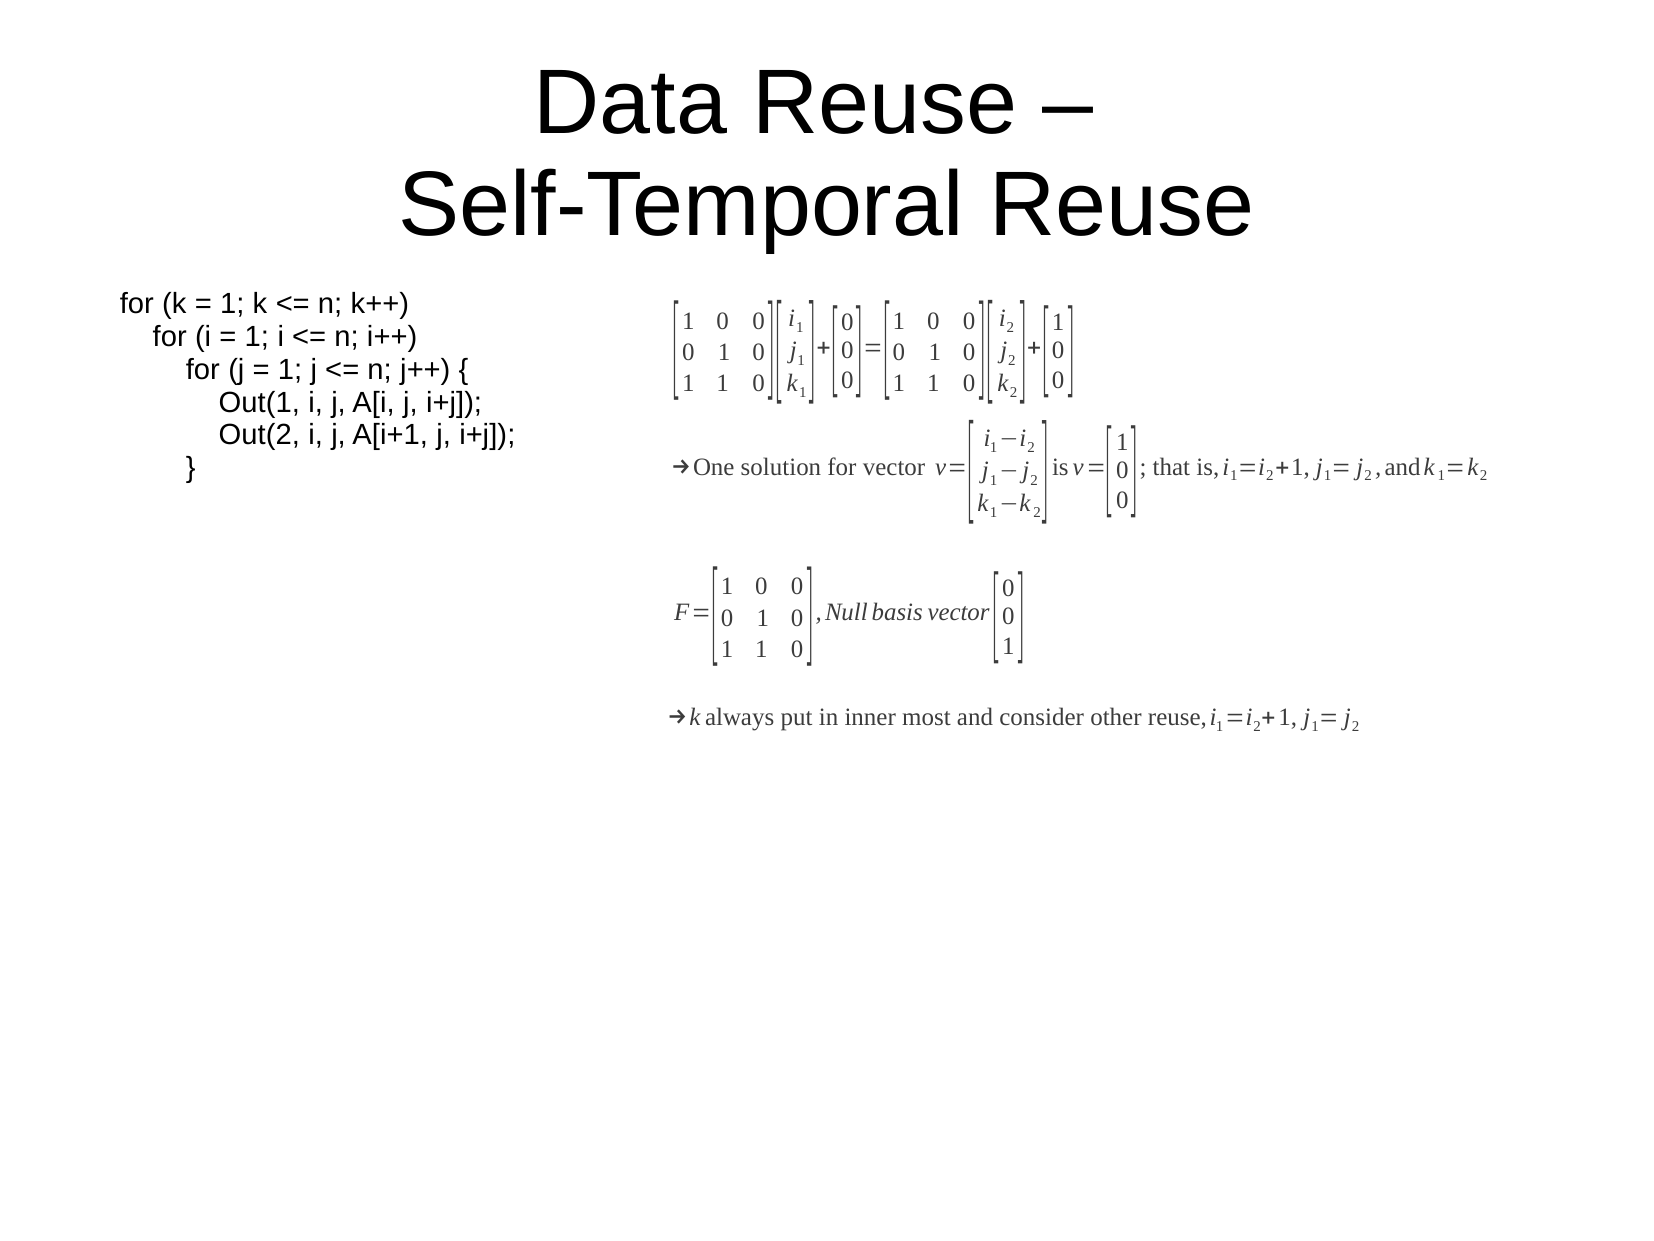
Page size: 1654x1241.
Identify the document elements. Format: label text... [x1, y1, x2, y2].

chart [661, 703, 1366, 735]
title Data Reuse – Self-Temporal Reuse [82, 49, 1571, 257]
text_box for (k = 1; k <= n; k++) for (i = 1; i <= n; i++) for (j = 1; j <= n; j++) { Out(1, i, j, A[i, j, i+j]); Out(2, i, j, A[i+1, j, i+j]); } [105, 280, 571, 492]
chart [666, 565, 1031, 668]
chart [665, 419, 1493, 526]
chart [666, 299, 1081, 406]
